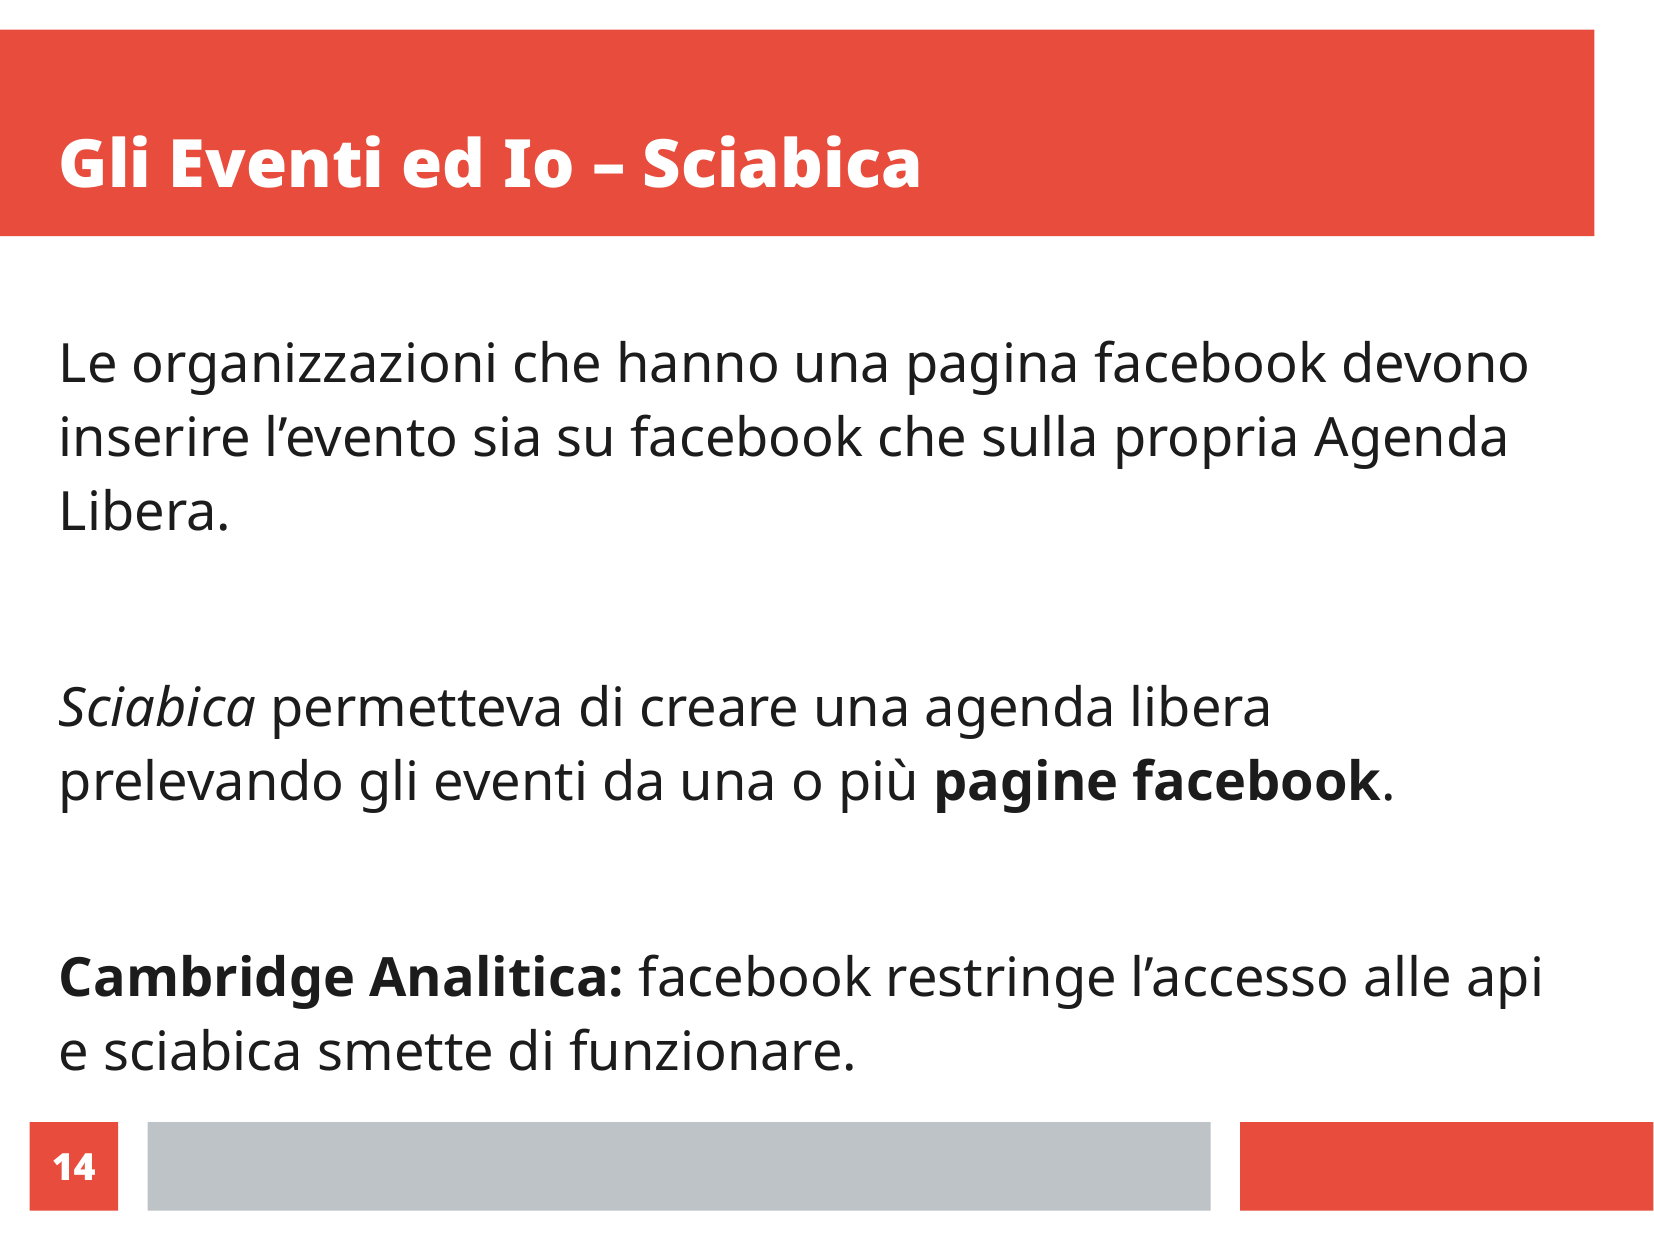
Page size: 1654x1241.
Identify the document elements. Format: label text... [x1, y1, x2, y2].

title Gli Eventi ed Io – Sciabica [59, 59, 1595, 207]
list Le organizzazioni che hanno una pagina facebook devono inserire l’evento sia su facebook che sulla propria Agenda Libera. Sciabica permetteva di creare una agenda libera prelevando gli eventi da una o più pagine facebook. Cambridge Analitica: facebook restringe l’accesso alle api e sciabica smette di funzionare. [59, 324, 1565, 1093]
